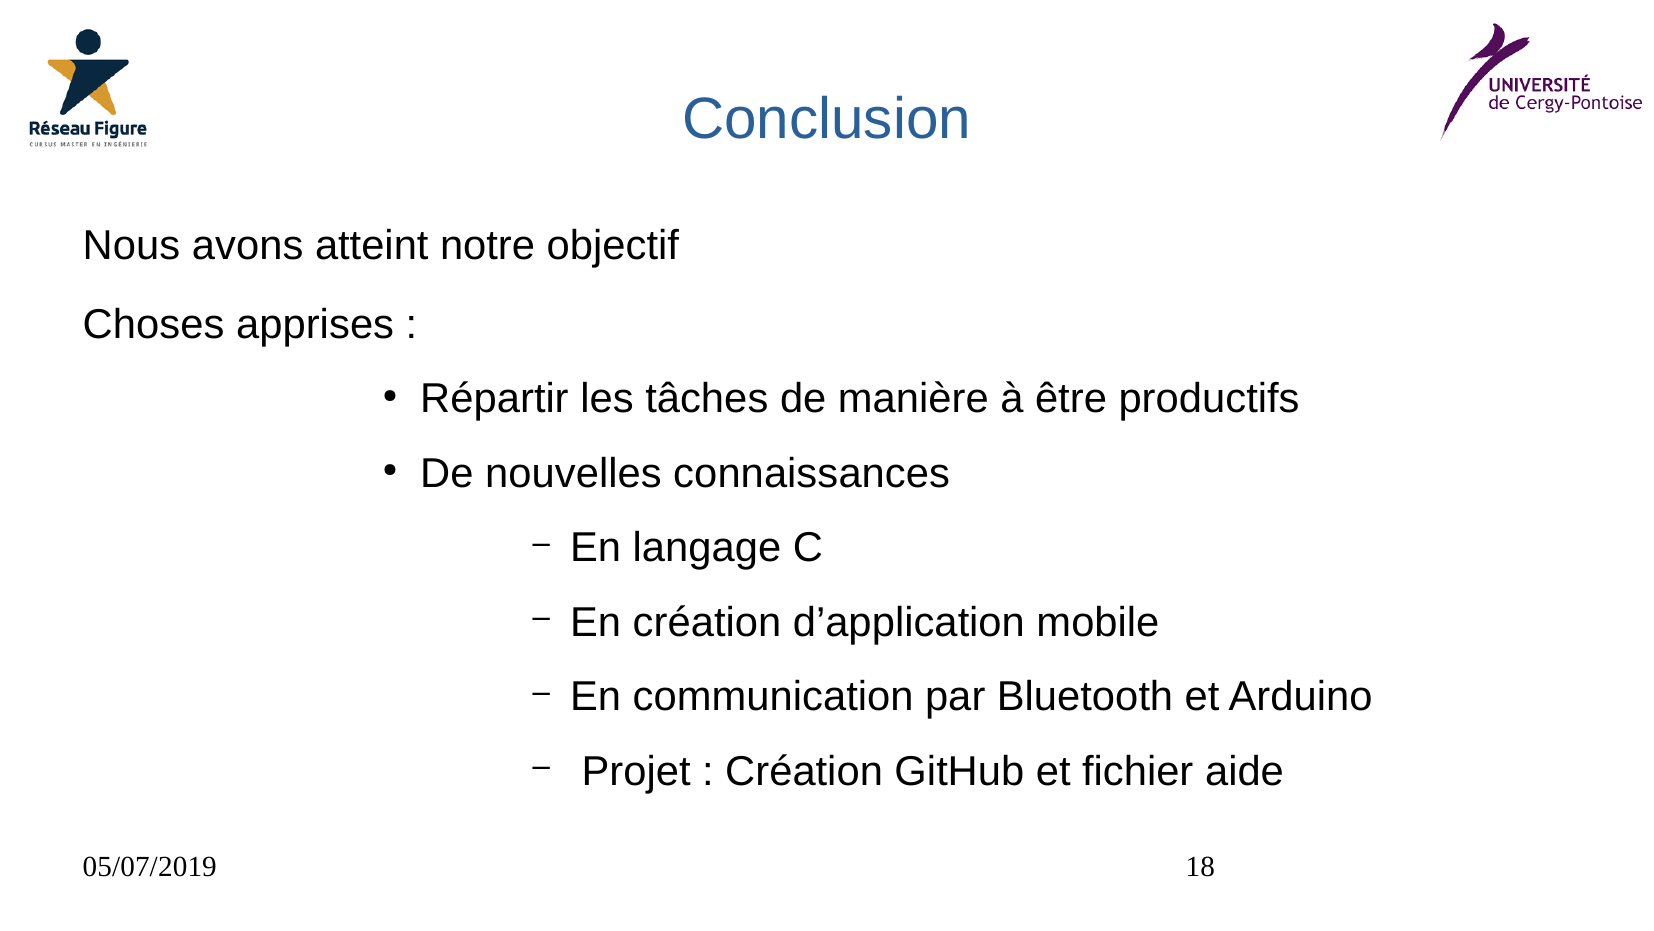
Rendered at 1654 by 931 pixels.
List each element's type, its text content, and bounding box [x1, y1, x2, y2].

text_box [1185, 847, 1571, 912]
text_box 05/07/2019 [82, 847, 468, 912]
list Nous avons atteint notre objectif Choses apprises : Répartir les tâches de manière à être productifs De nouvelles connaissances En langage C En création d’application mobile En communication par Bluetooth et Arduino Projet : Création GitHub et fichier aide [82, 217, 1571, 834]
title Conclusion [82, 37, 1571, 193]
